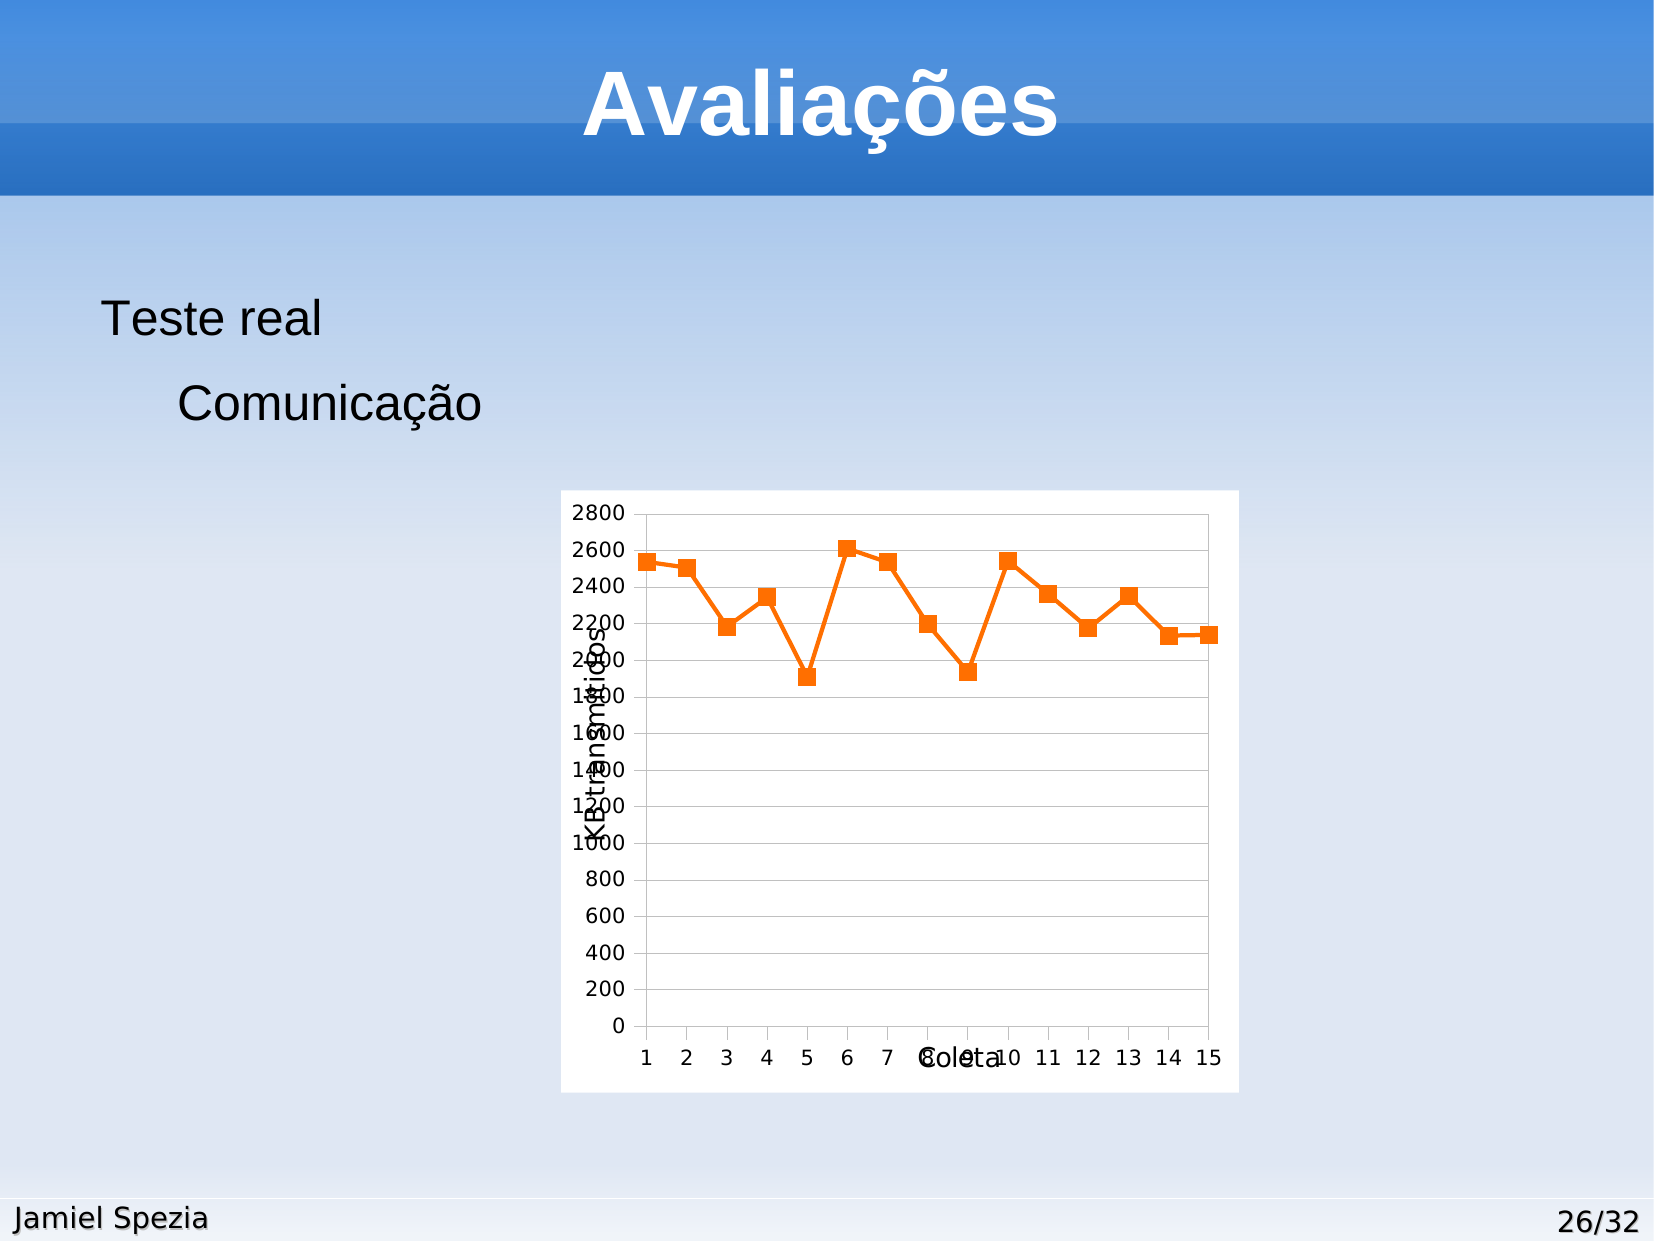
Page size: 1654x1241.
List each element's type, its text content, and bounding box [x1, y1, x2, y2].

list Teste real Comunicação [82, 290, 1571, 1094]
chart [561, 490, 1239, 1093]
picture [0, 0, 1654, 1198]
picture [0, 1199, 1654, 1241]
title Avaliações [76, 0, 1565, 208]
